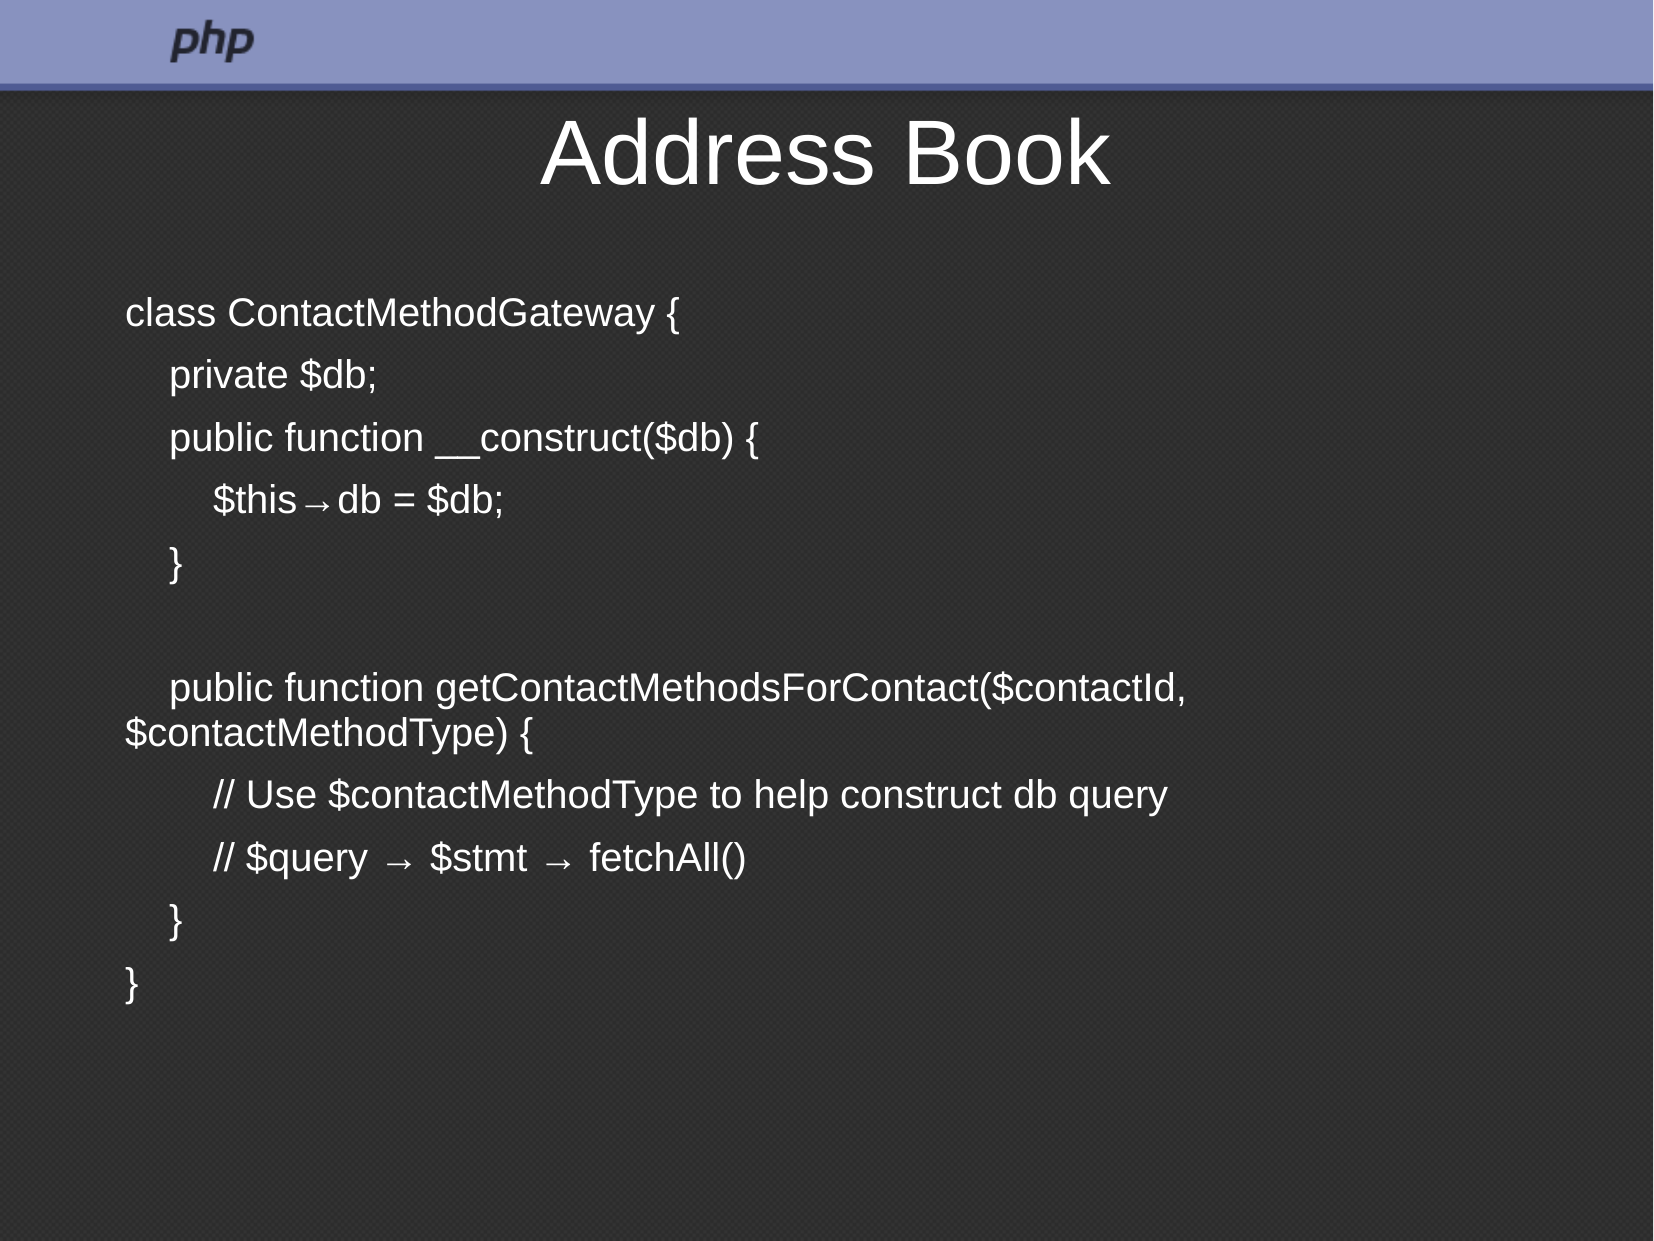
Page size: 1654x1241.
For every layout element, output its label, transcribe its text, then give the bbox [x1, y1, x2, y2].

picture [0, 0, 1654, 1241]
title Address Book [82, 49, 1571, 257]
list class ContactMethodGateway { private $db; public function __construct($db) { $this→db = $db; } public function getContactMethodsForContact($contactId, $contactMethodType) { // Use $contactMethodType to help construct db query // $query → $stmt → fetchAll() } } [82, 290, 1571, 1010]
